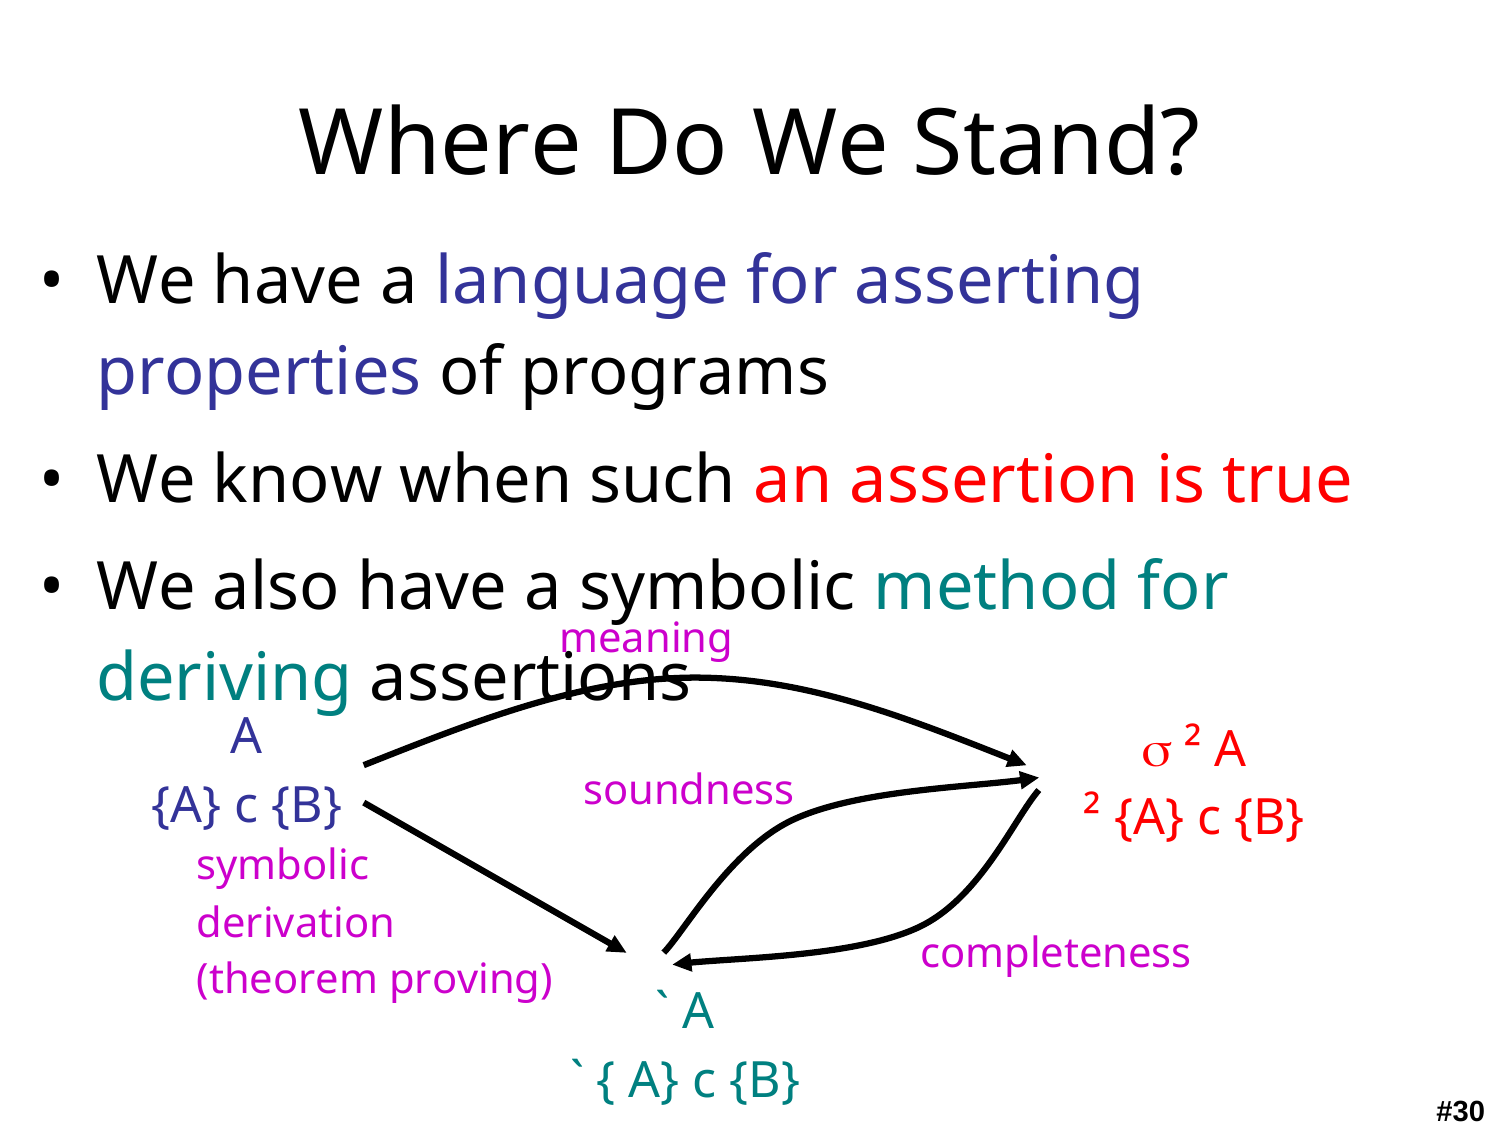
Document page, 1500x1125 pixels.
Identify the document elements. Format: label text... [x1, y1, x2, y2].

text_box ` A ` { A} c {B} [555, 967, 816, 1120]
text_box A {A} c {B} [136, 692, 358, 845]
text_box soundness [568, 752, 811, 826]
text_box  ² A ² {A} c {B} [1068, 705, 1320, 858]
title Where Do We Stand? [24, 45, 1476, 224]
list We have a language for asserting properties of programs We know when such an assertion is true We also have a symbolic method for deriving assertions [24, 224, 1476, 1063]
text_box completeness [905, 915, 1208, 988]
text_box meaning [544, 600, 749, 673]
text_box symbolic derivation (theorem proving) [181, 827, 569, 1015]
